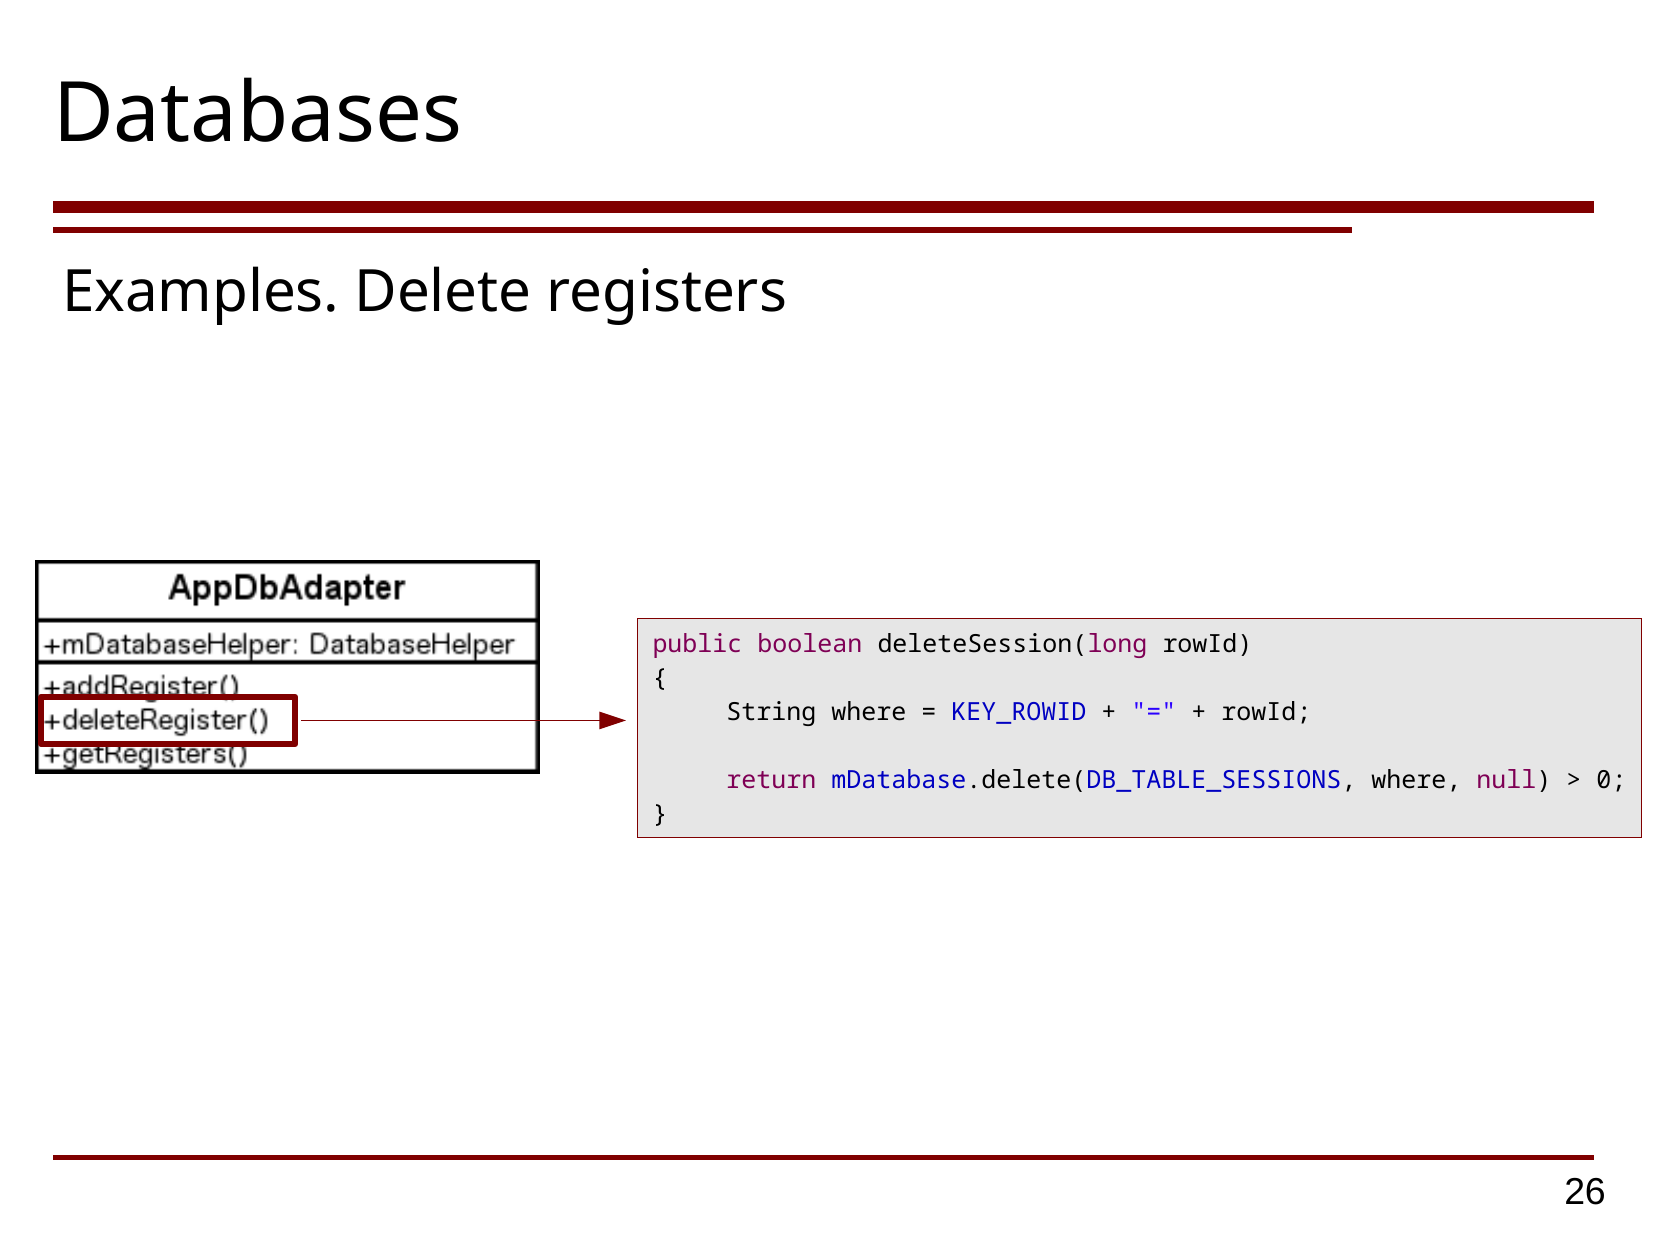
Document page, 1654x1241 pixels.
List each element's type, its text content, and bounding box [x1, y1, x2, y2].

text_box Examples. Delete registers [47, 242, 1613, 453]
subtitle Databases [53, 48, 1542, 172]
text_box <número> [35, 1163, 1654, 1221]
text_box public boolean deleteSession(long rowId) { String where = KEY_ROWID + "=" + rowId; return mDatabase.delete(DB_TABLE_SESSIONS, where, null) > 0; } [637, 618, 1642, 821]
text_box [58, 453, 1408, 1152]
picture [35, 560, 540, 774]
